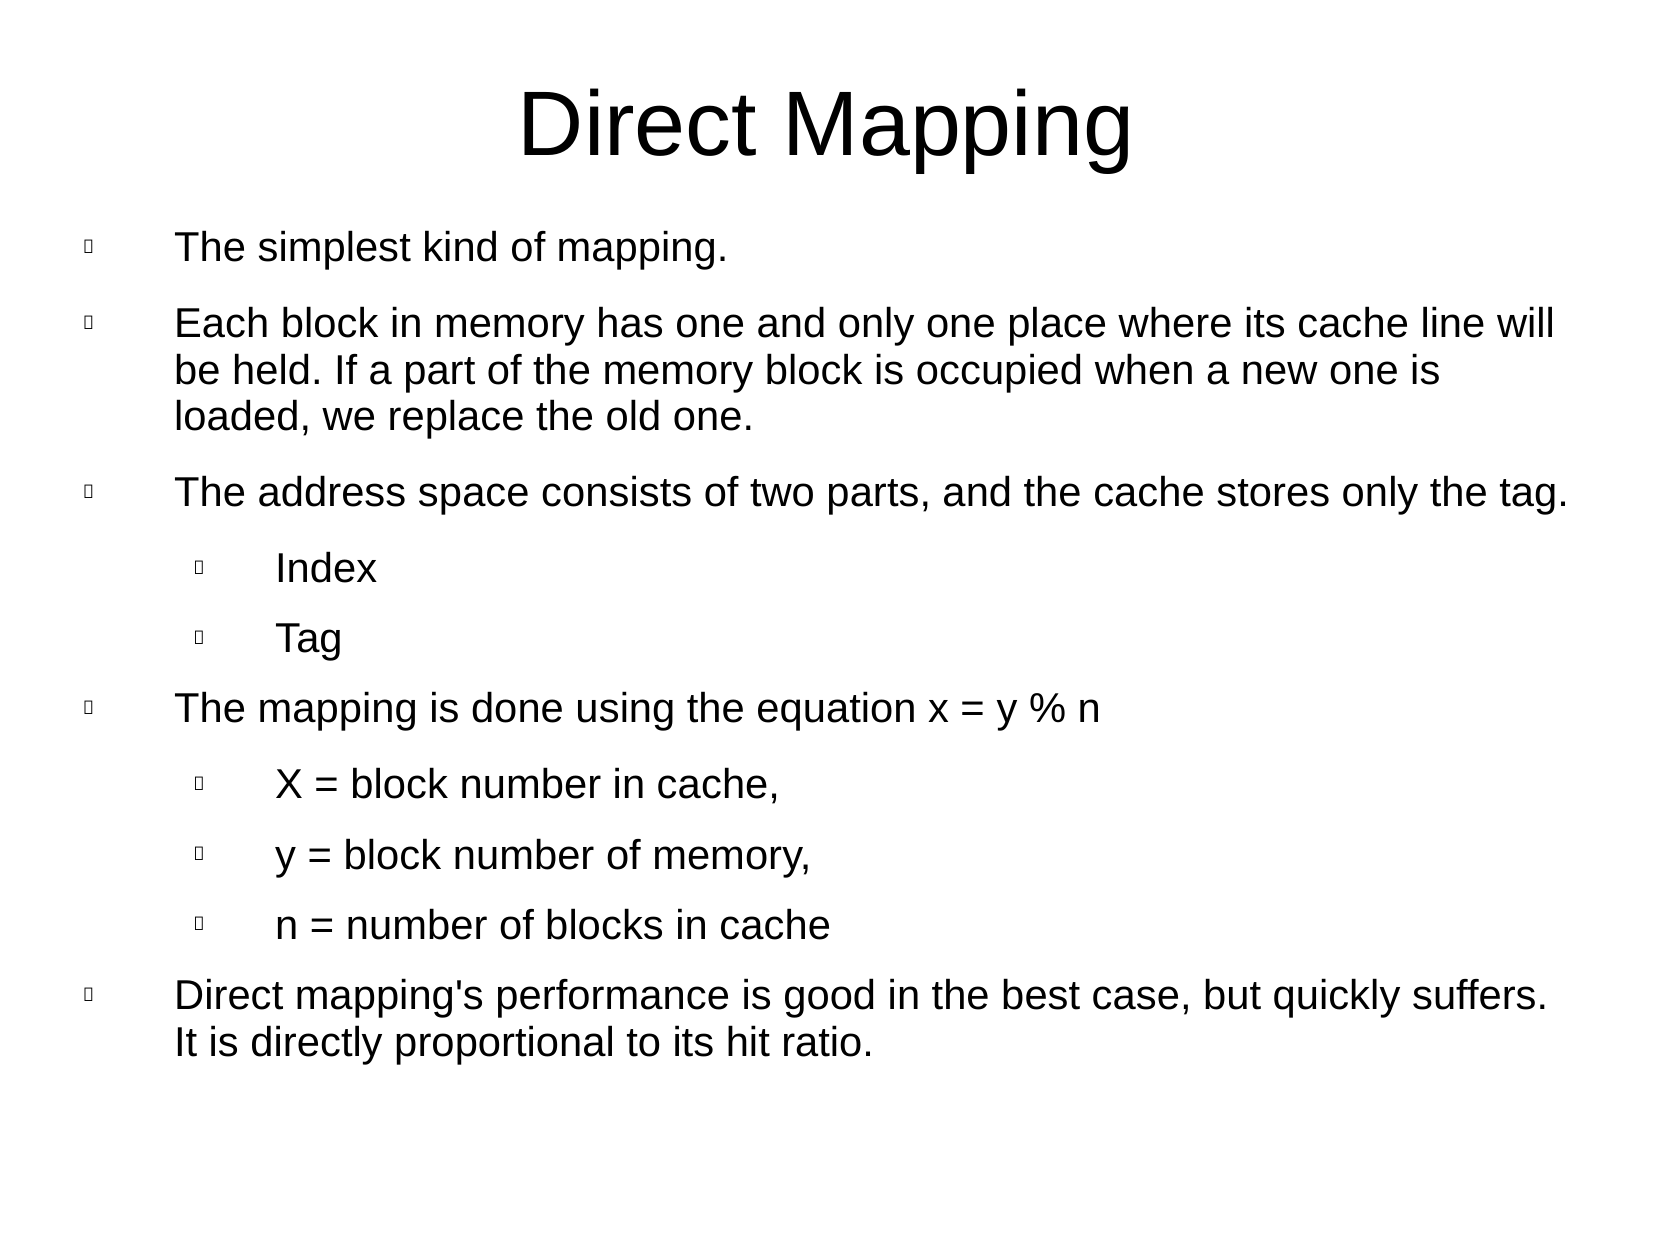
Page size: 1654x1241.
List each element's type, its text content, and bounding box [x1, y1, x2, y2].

list The simplest kind of mapping. Each block in memory has one and only one place where its cache line will be held. If a part of the memory block is occupied when a new one is loaded, we replace the old one. The address space consists of two parts, and the cache stores only the tag. Index Tag The mapping is done using the equation x = y % n X = block number in cache, y = block number of memory, n = number of blocks in cache Direct mapping's performance is good in the best case, but quickly suffers. It is directly proportional to its hit ratio. [82, 220, 1571, 1065]
title Direct Mapping [82, 17, 1571, 220]
